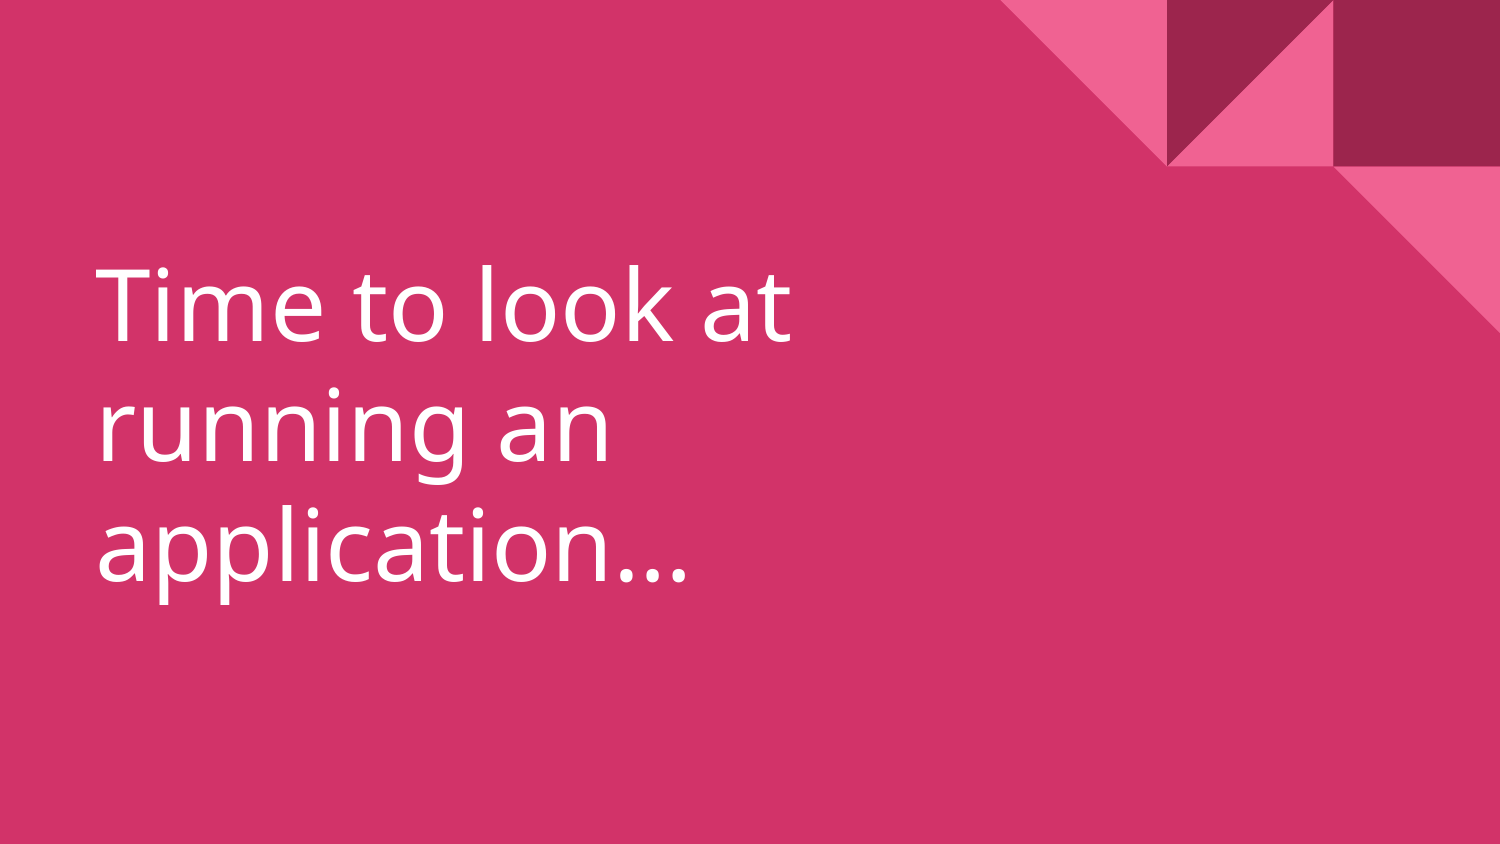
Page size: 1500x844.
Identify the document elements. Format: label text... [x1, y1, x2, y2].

title Time to look at running an application… [80, 86, 1003, 758]
